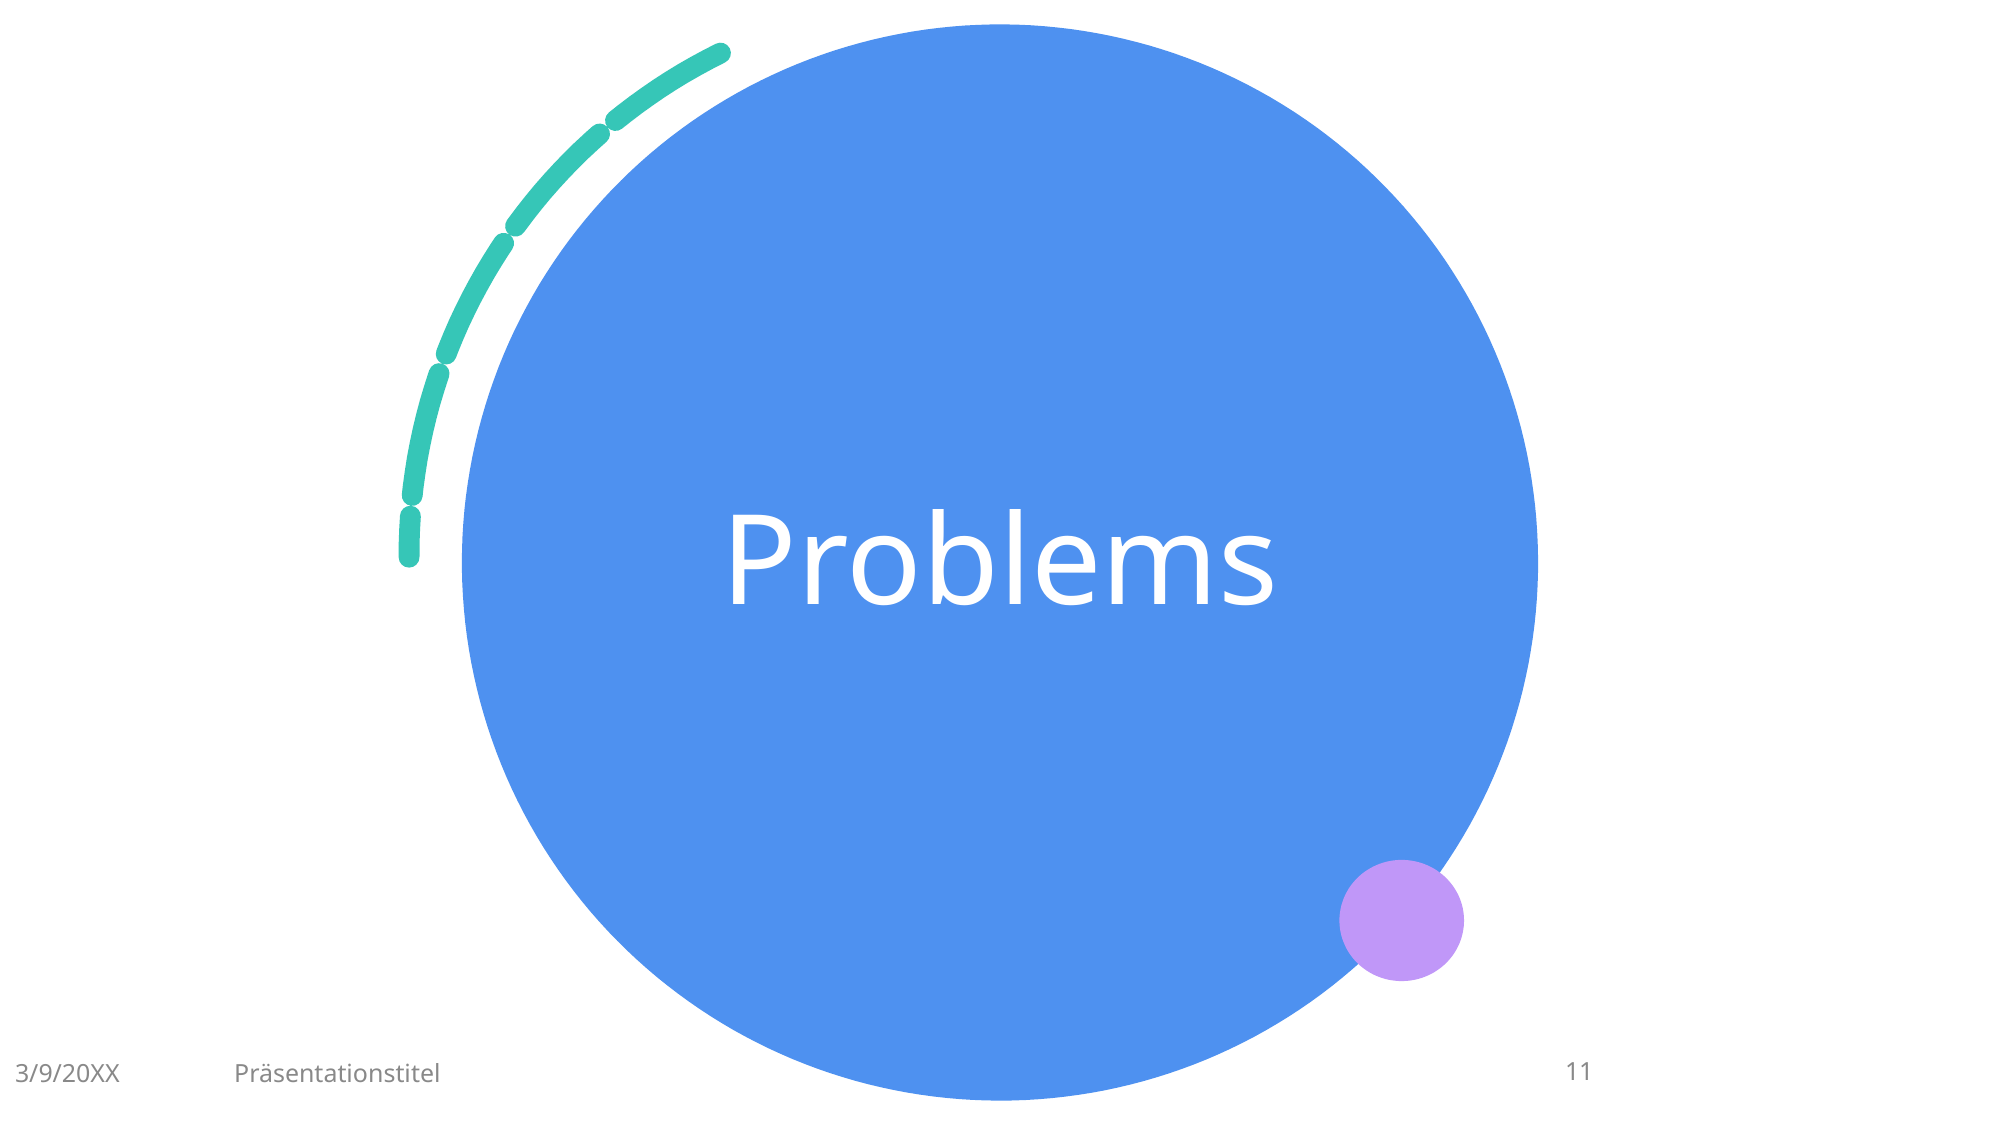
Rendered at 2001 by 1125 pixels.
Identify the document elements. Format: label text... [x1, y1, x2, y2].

text_box Präsentationstitel [0, 1042, 676, 1103]
title Problems [544, 226, 1457, 639]
text_box [1550, 1042, 2000, 1103]
